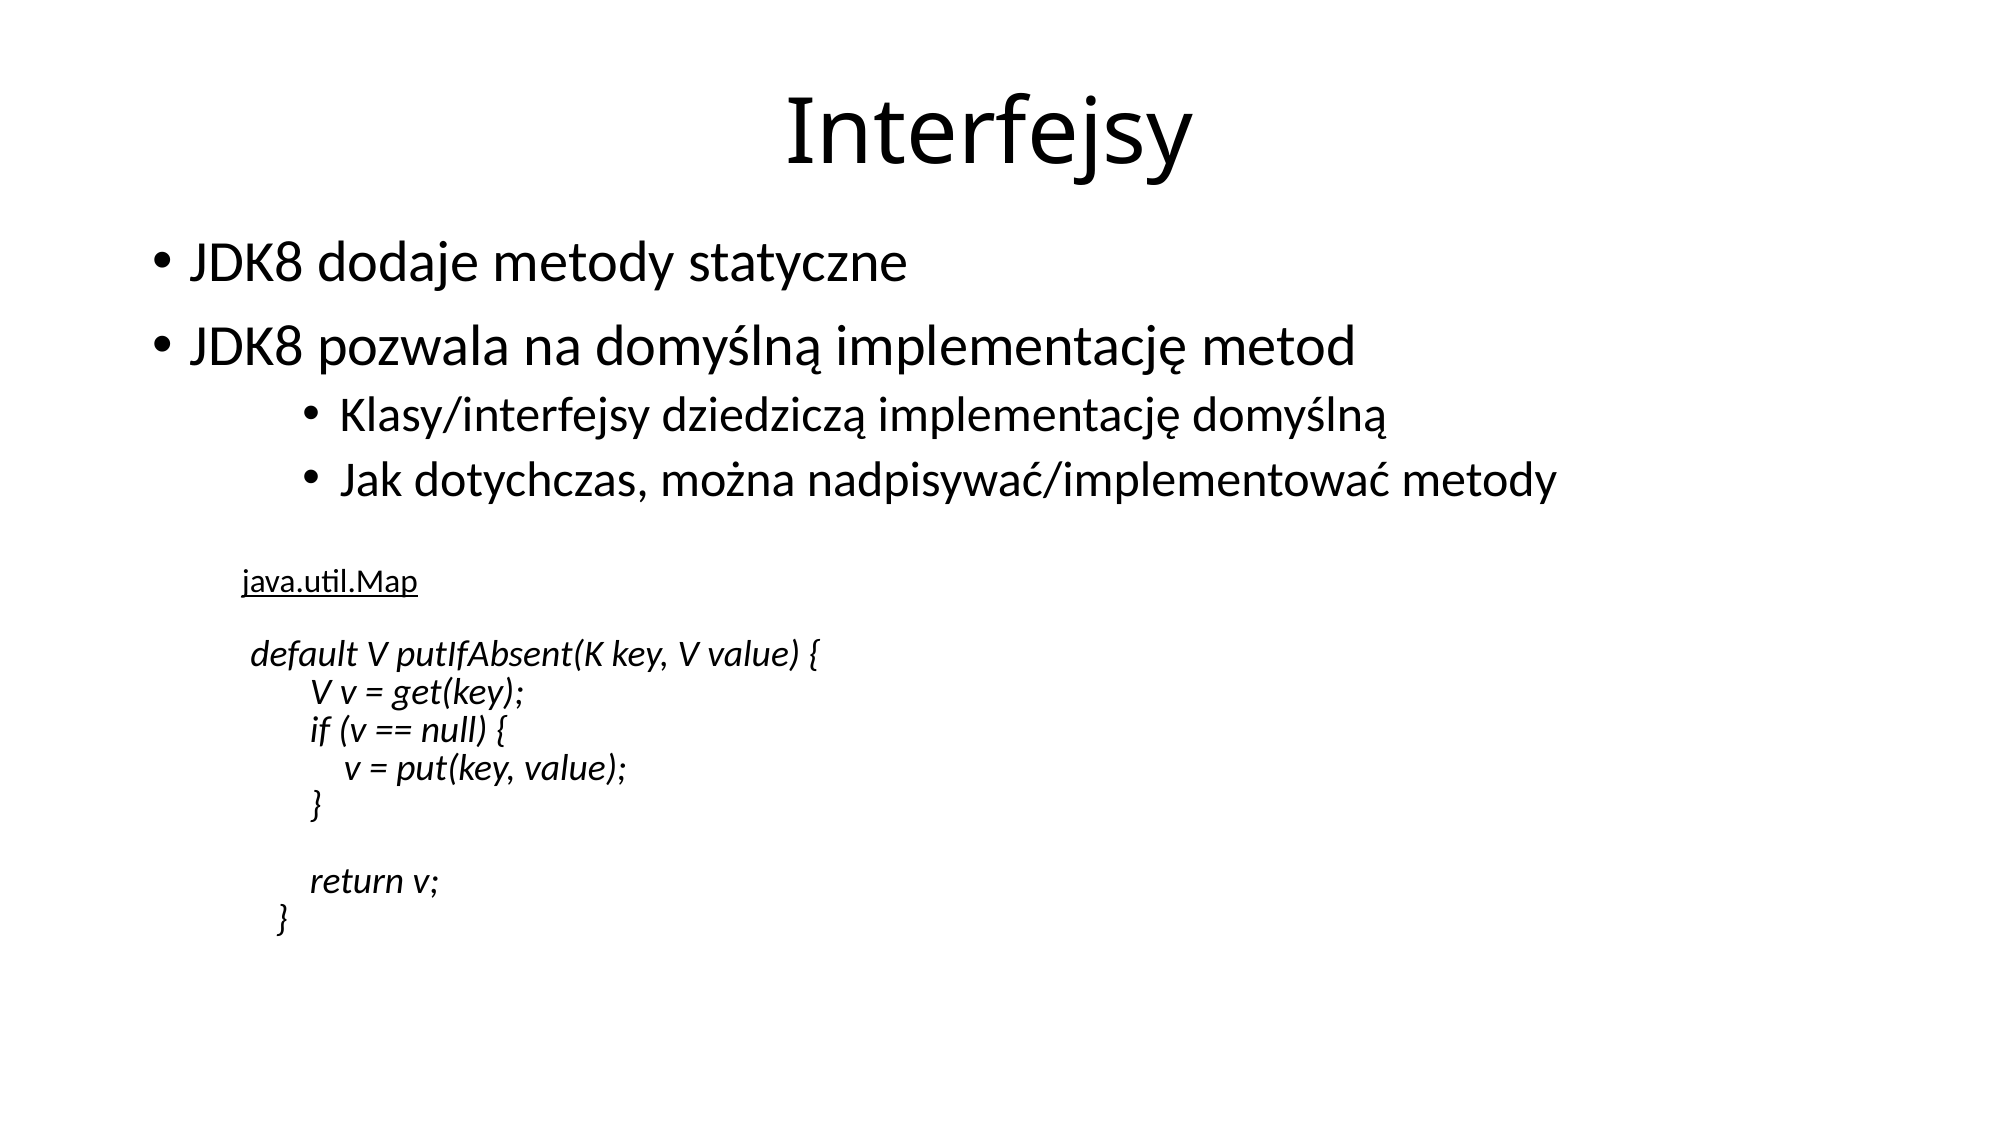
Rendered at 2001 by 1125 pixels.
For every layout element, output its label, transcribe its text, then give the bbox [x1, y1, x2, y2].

list JDK8 dodaje metody statyczne JDK8 pozwala na domyślną implementację metod Klasy/interfejsy dziedziczą implementację domyślną Jak dotychczas, można nadpisywać/implementować metody [137, 223, 1921, 561]
title Interfejsy [137, 59, 1843, 208]
text_box java.util.Map default V putIfAbsent(K key, V value) { V v = get(key); if (v == null) { v = put(key, value); } return v; } [226, 560, 1502, 1030]
